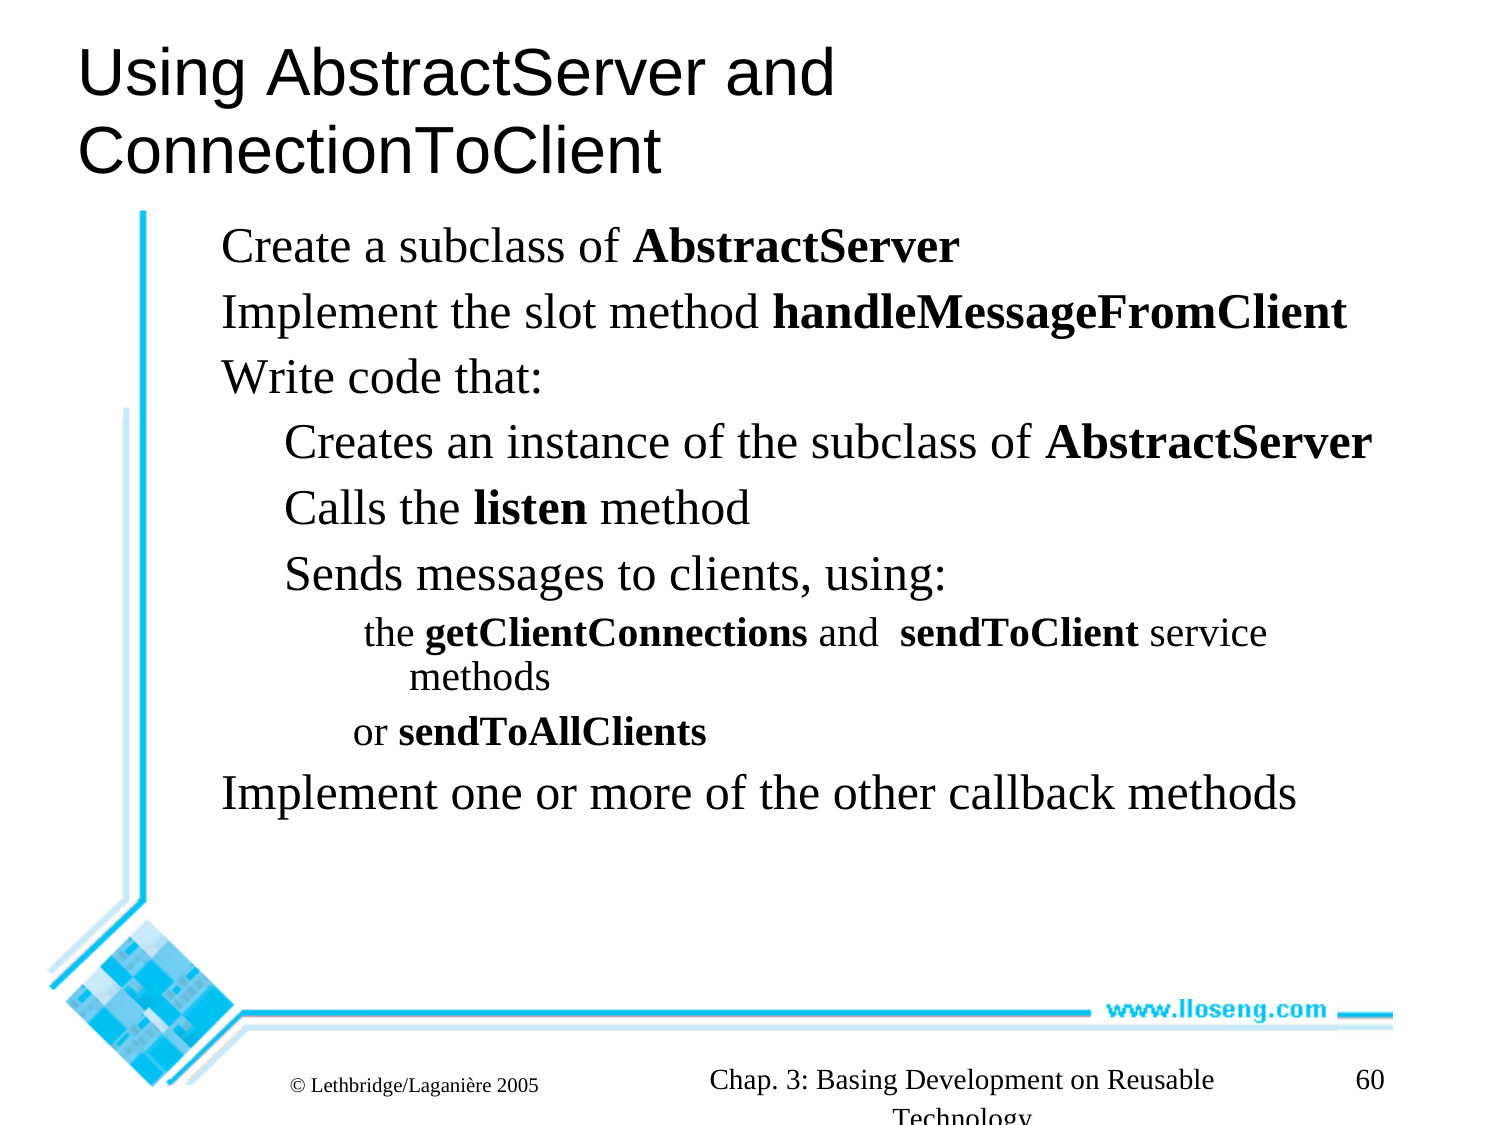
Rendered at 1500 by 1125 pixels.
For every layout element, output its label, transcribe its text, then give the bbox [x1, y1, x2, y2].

picture [35, 199, 1363, 1089]
text_box © Lethbridge/Laganière 2005 [275, 1062, 601, 1125]
text_box Chap. 3: Basing Development on Reusable Technology [624, 1050, 1300, 1125]
title Using AbstractServer and ConnectionToClient [62, 26, 1413, 199]
list Create a subclass of AbstractServer Implement the slot method handleMessageFromClient Write code that: Creates an instance of the subclass of AbstractServer Calls the listen method Sends messages to clients, using: the getClientConnections and sendToClient service methods or sendToAllClients Implement one or more of the other callback methods [174, 212, 1413, 1000]
text_box 15 [1325, 1050, 1401, 1125]
